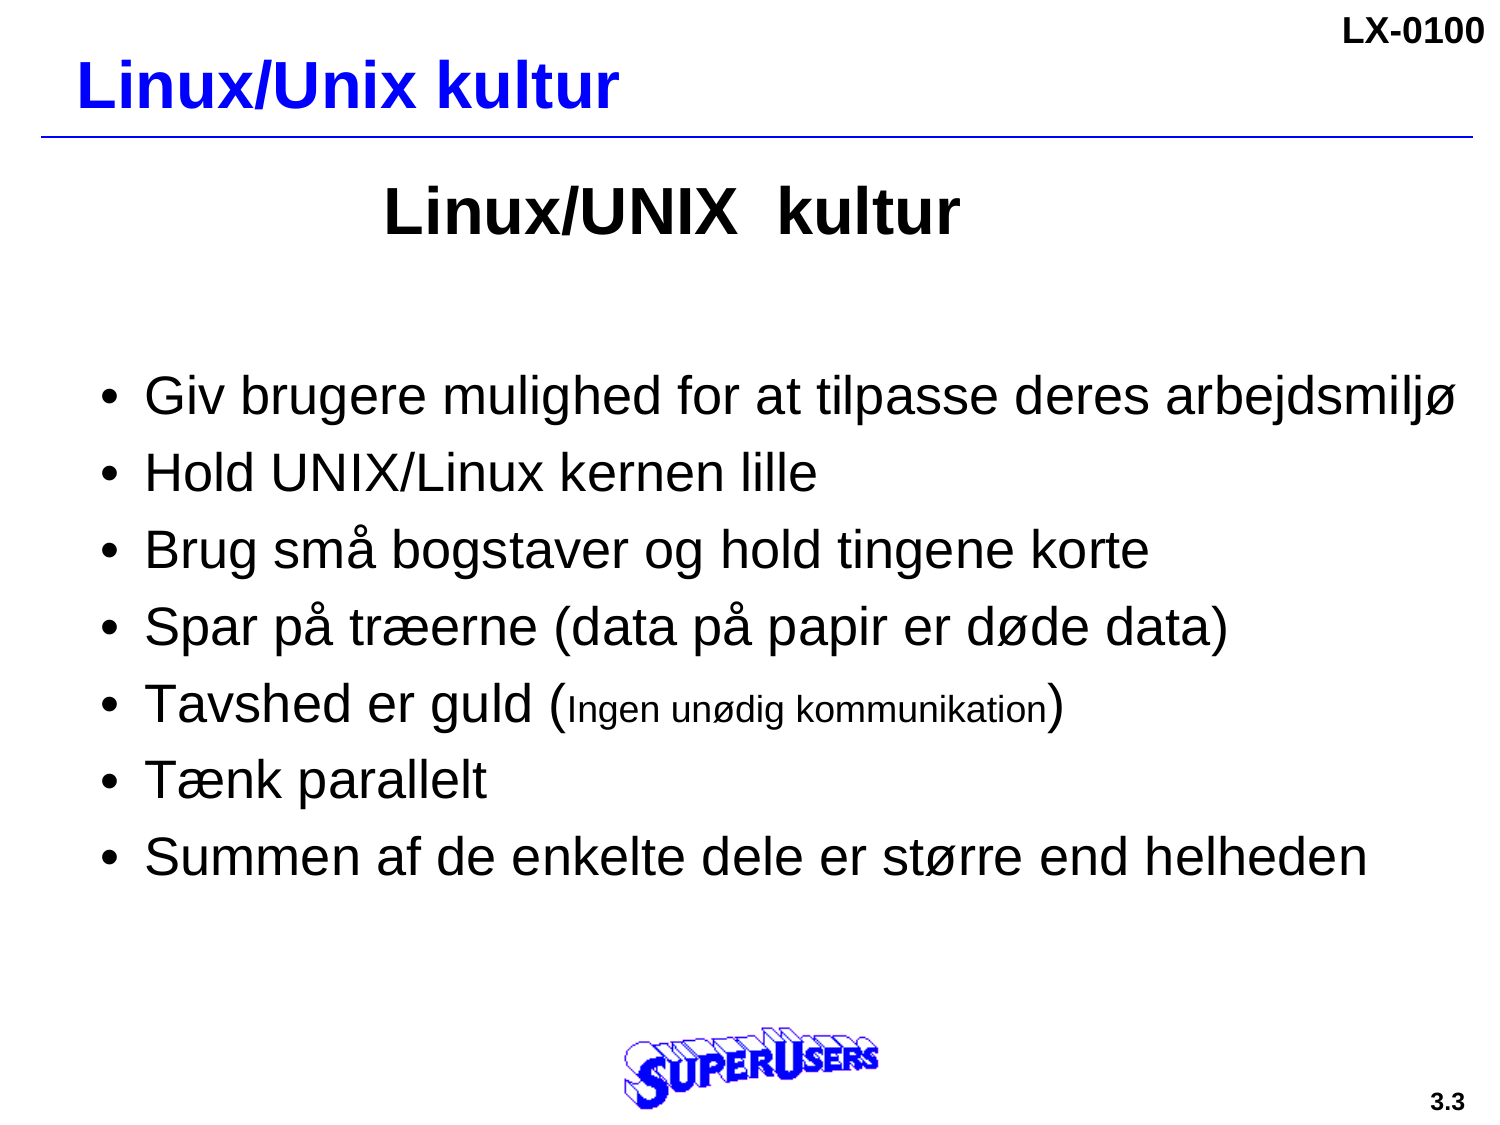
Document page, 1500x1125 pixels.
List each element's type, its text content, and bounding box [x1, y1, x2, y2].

picture [620, 1023, 880, 1111]
title Linux/Unix kultur [76, 39, 1424, 126]
text_box Linux/UNIX kultur [383, 177, 1079, 253]
list Giv brugere mulighed for at tilpasse deres arbejdsmiljø Hold UNIX/Linux kernen lille Brug små bogstaver og hold tingene korte Spar på træerne (data på papir er døde data) Tavshed er guld (Ingen unødig kommunikation) Tænk parallelt Summen af de enkelte dele er større end helheden [49, 177, 1477, 1022]
